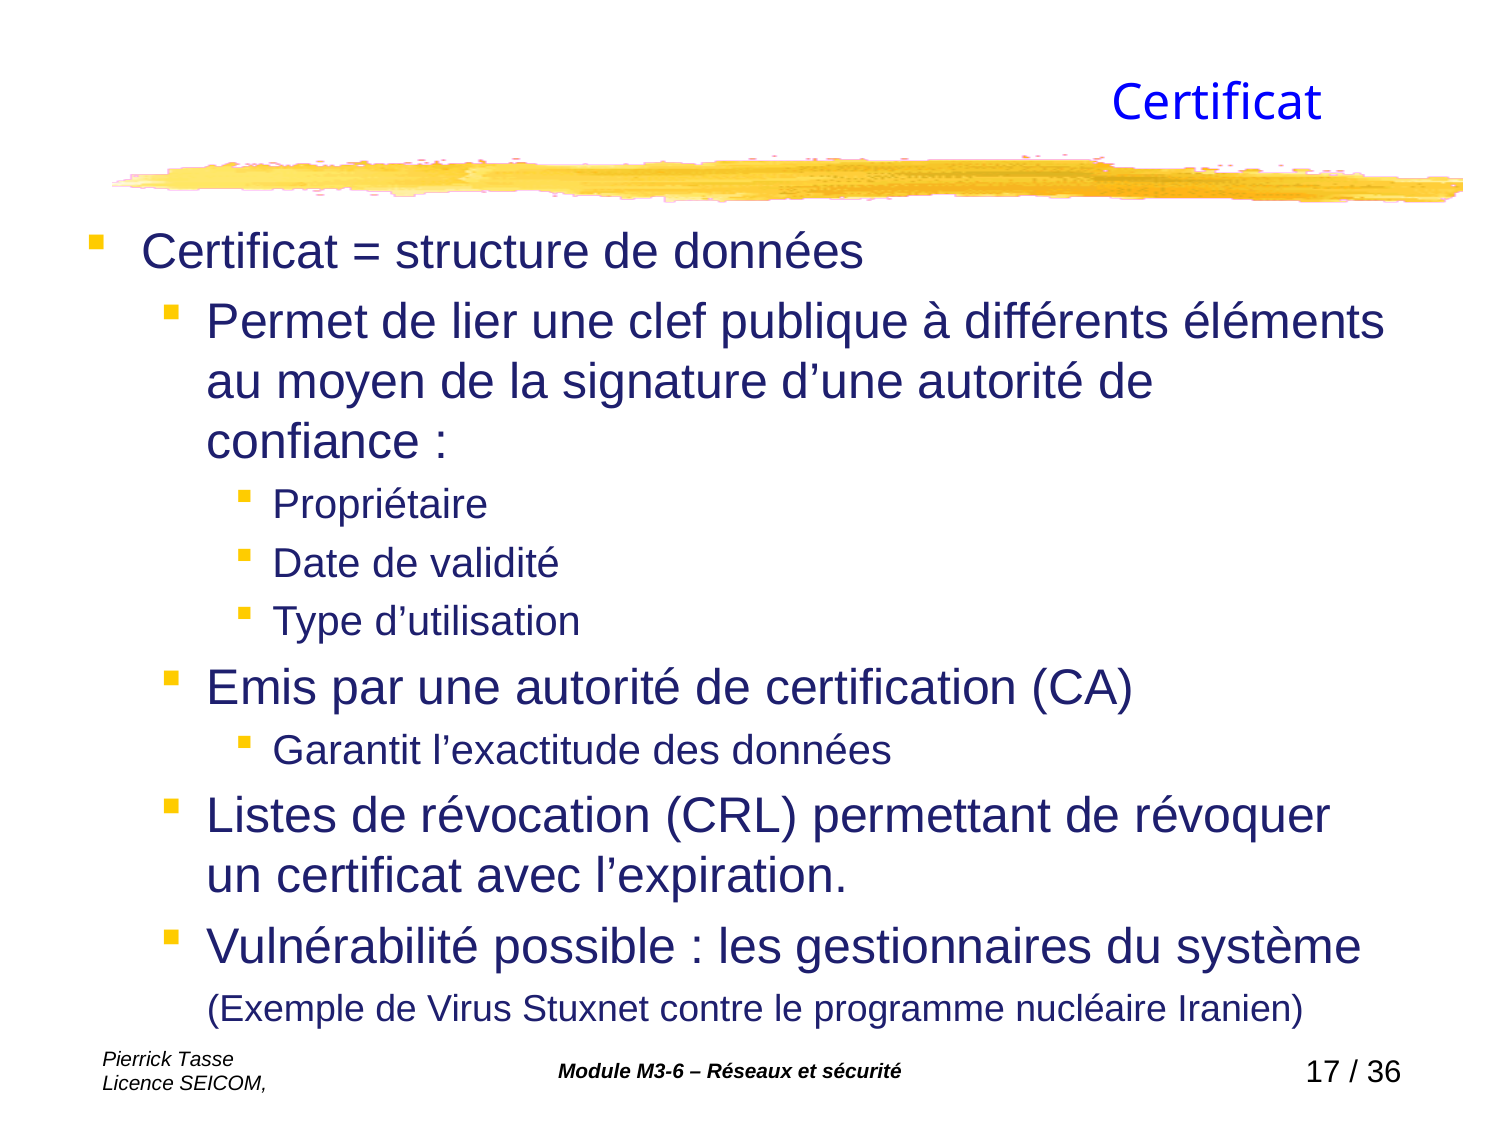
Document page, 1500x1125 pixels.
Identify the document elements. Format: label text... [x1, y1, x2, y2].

list Certificat = structure de données Permet de lier une clef publique à différents éléments au moyen de la signature d’une autorité de confiance : Propriétaire Date de validité Type d’utilisation Emis par une autorité de certification (CA) Garantit l’exactitude des données Listes de révocation (CRL) permettant de révoquer un certificat avec l’expiration. Vulnérabilité possible : les gestionnaires du système (Exemple de Virus Stuxnet contre le programme nucléaire Iranien) [69, 210, 1412, 1041]
title Certificat [62, 37, 1338, 138]
picture [112, 149, 1463, 213]
